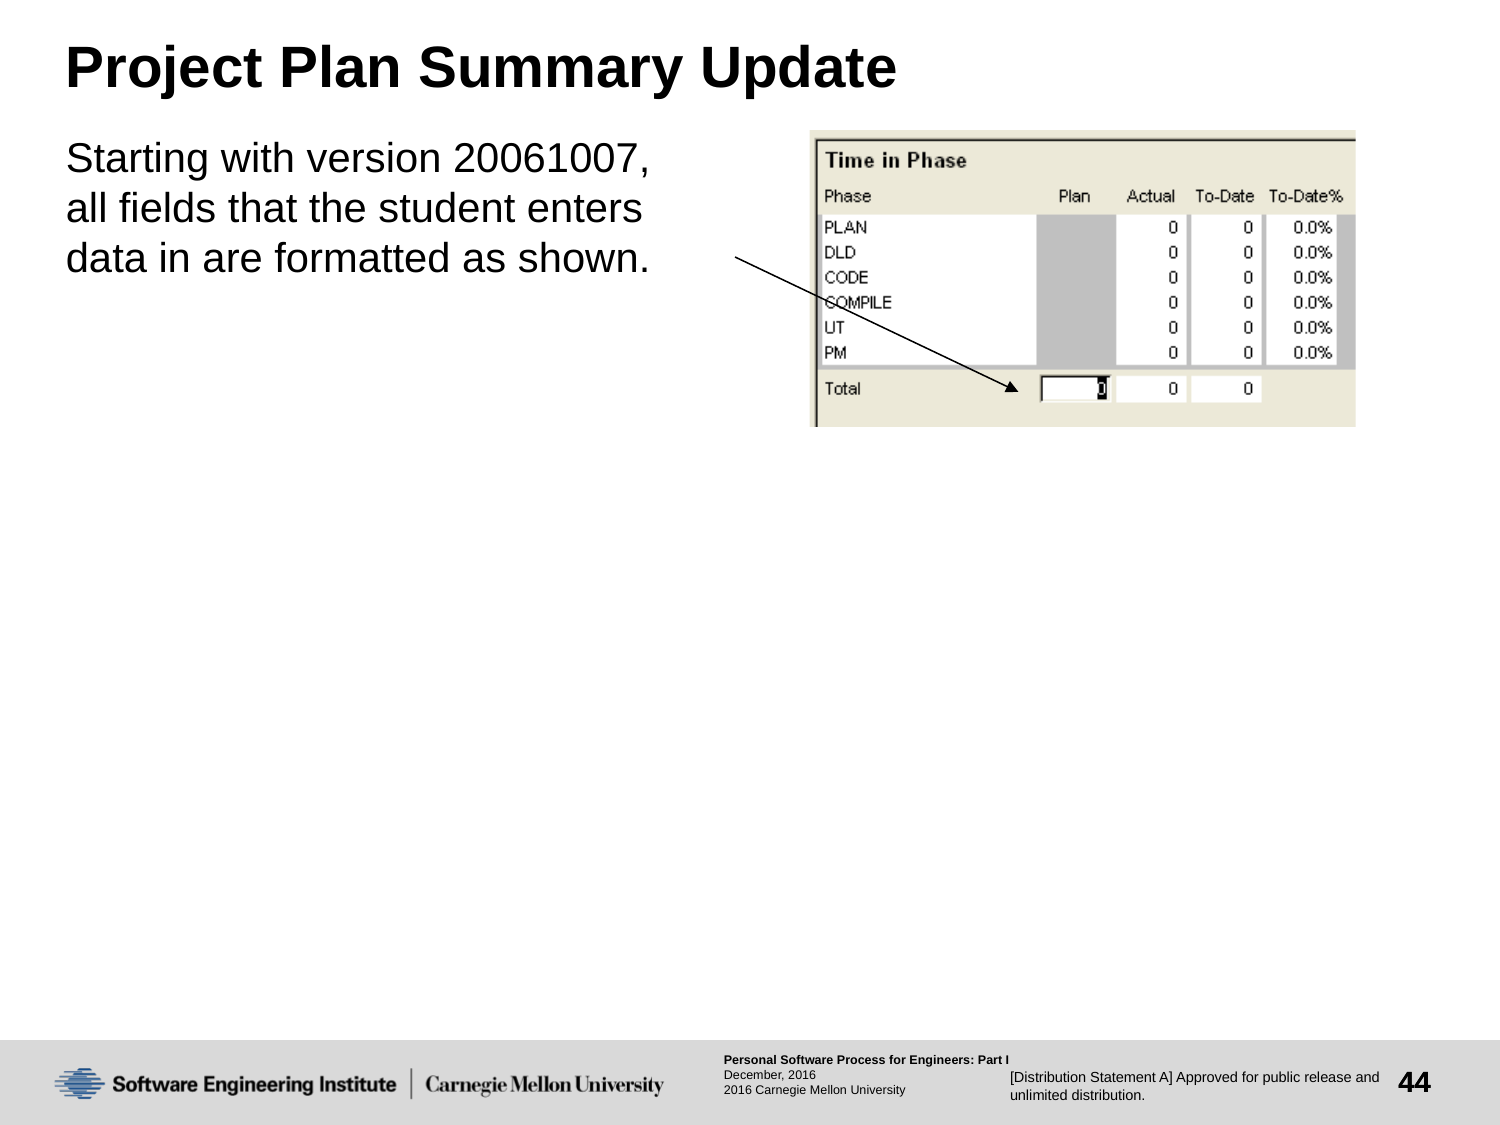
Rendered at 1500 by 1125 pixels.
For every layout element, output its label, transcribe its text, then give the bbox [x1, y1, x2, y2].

picture [46, 1061, 673, 1104]
title Project Plan Summary Update [65, 37, 1313, 148]
picture [809, 130, 1356, 427]
list Starting with version 20061007, all fields that the student enters data in are formatted as shown. [65, 130, 662, 884]
